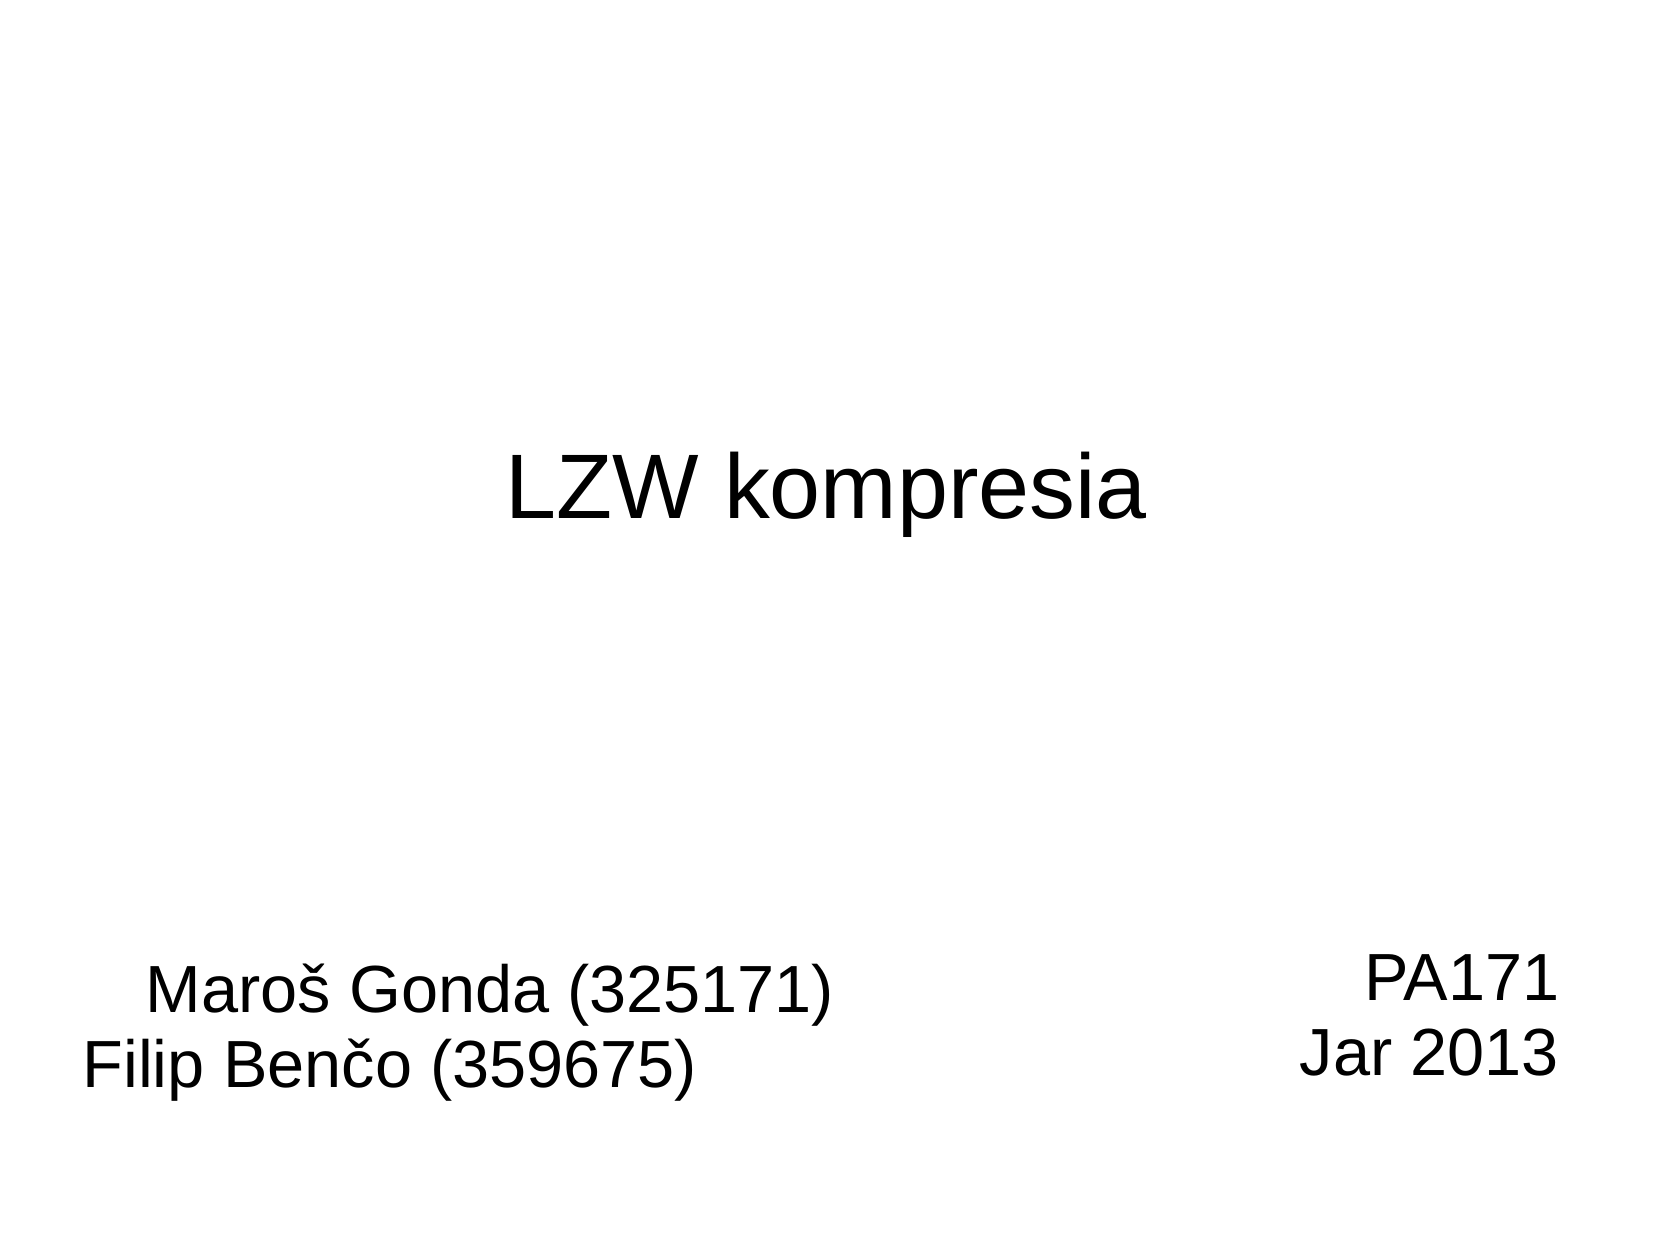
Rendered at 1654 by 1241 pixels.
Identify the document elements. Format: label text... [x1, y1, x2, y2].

title LZW kompresia [82, 383, 1571, 591]
subtitle Maroš Gonda (325171) Filip Benčo (359675) [82, 944, 898, 1109]
text_box PA171 Jar 2013 [874, 933, 1560, 1097]
